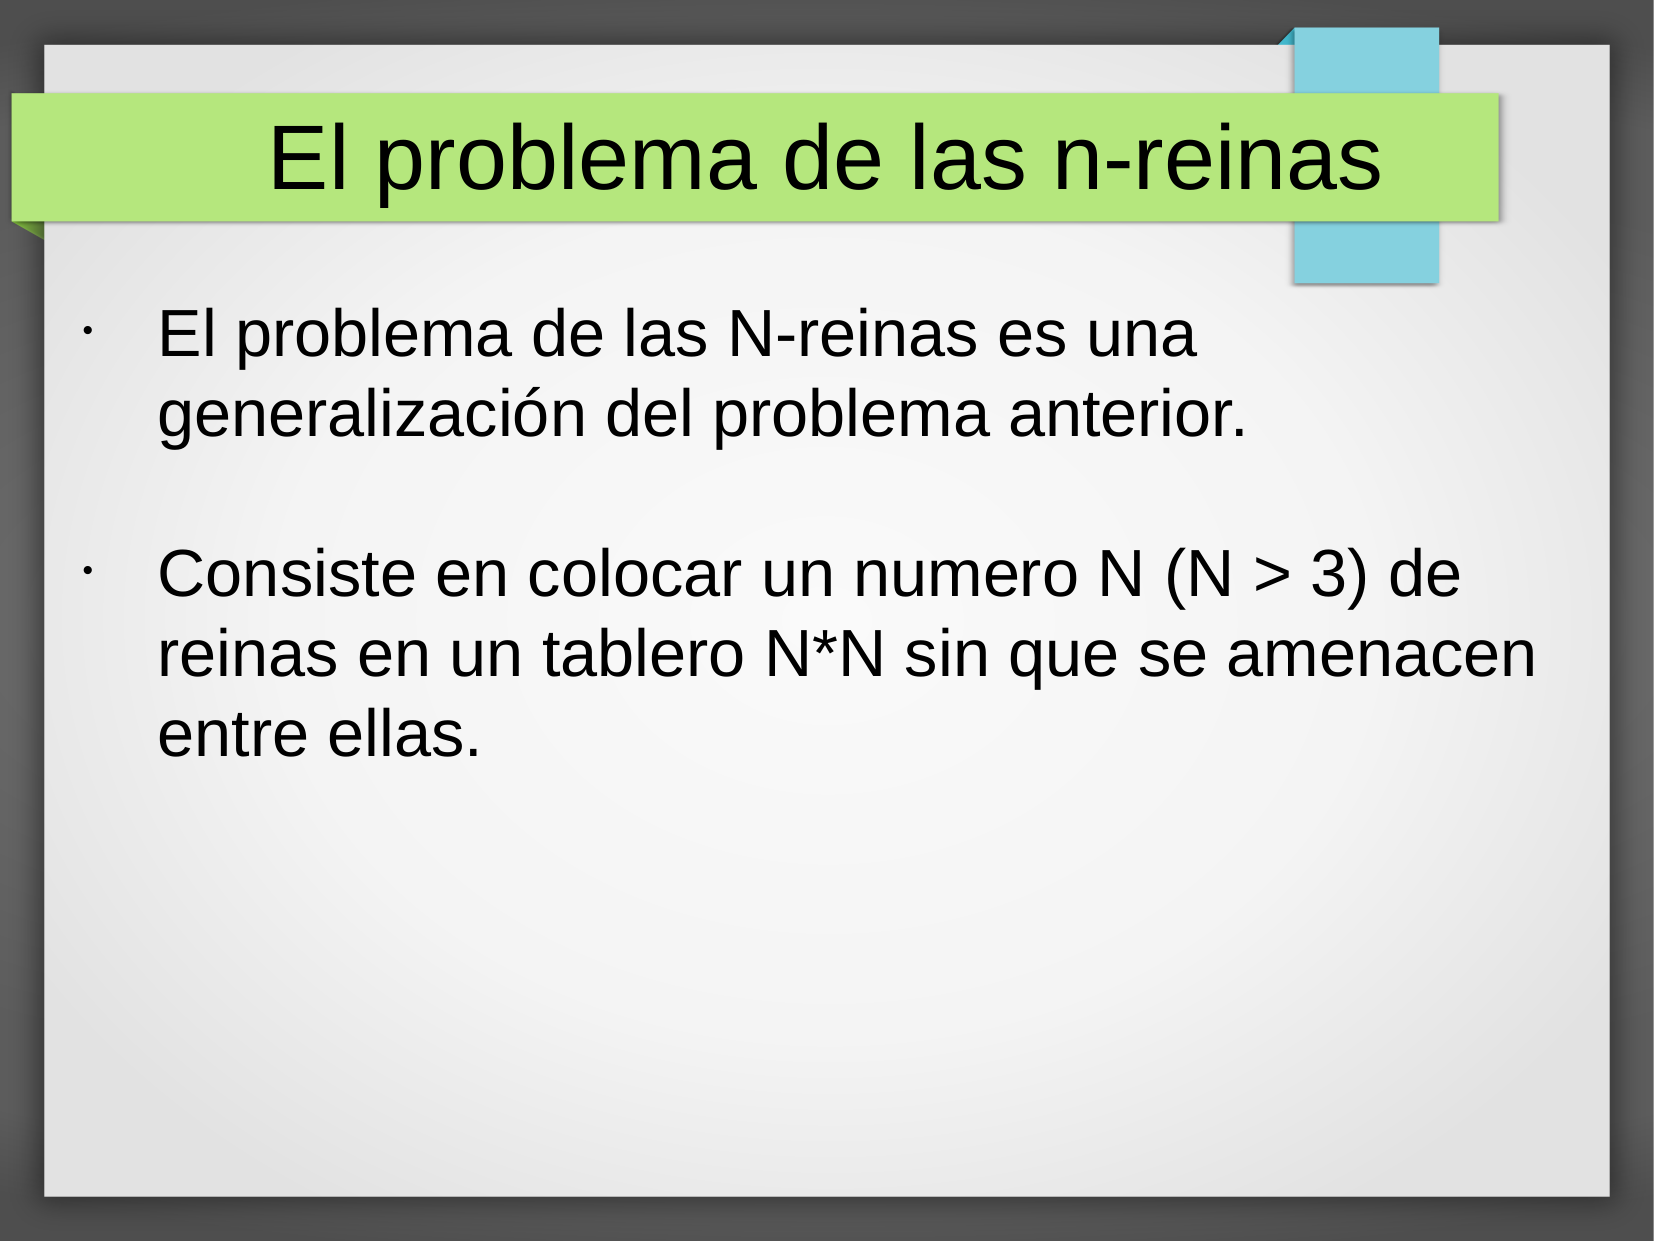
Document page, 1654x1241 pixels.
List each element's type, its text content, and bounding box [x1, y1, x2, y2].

text_box El problema de las N-reinas es una generalización del problema anterior. Consiste en colocar un numero N (N > 3) de reinas en un tablero N*N sin que se amenacen entre ellas. [82, 290, 1571, 1010]
text_box El problema de las n-reinas [82, 49, 1571, 257]
picture [0, 0, 1654, 1241]
